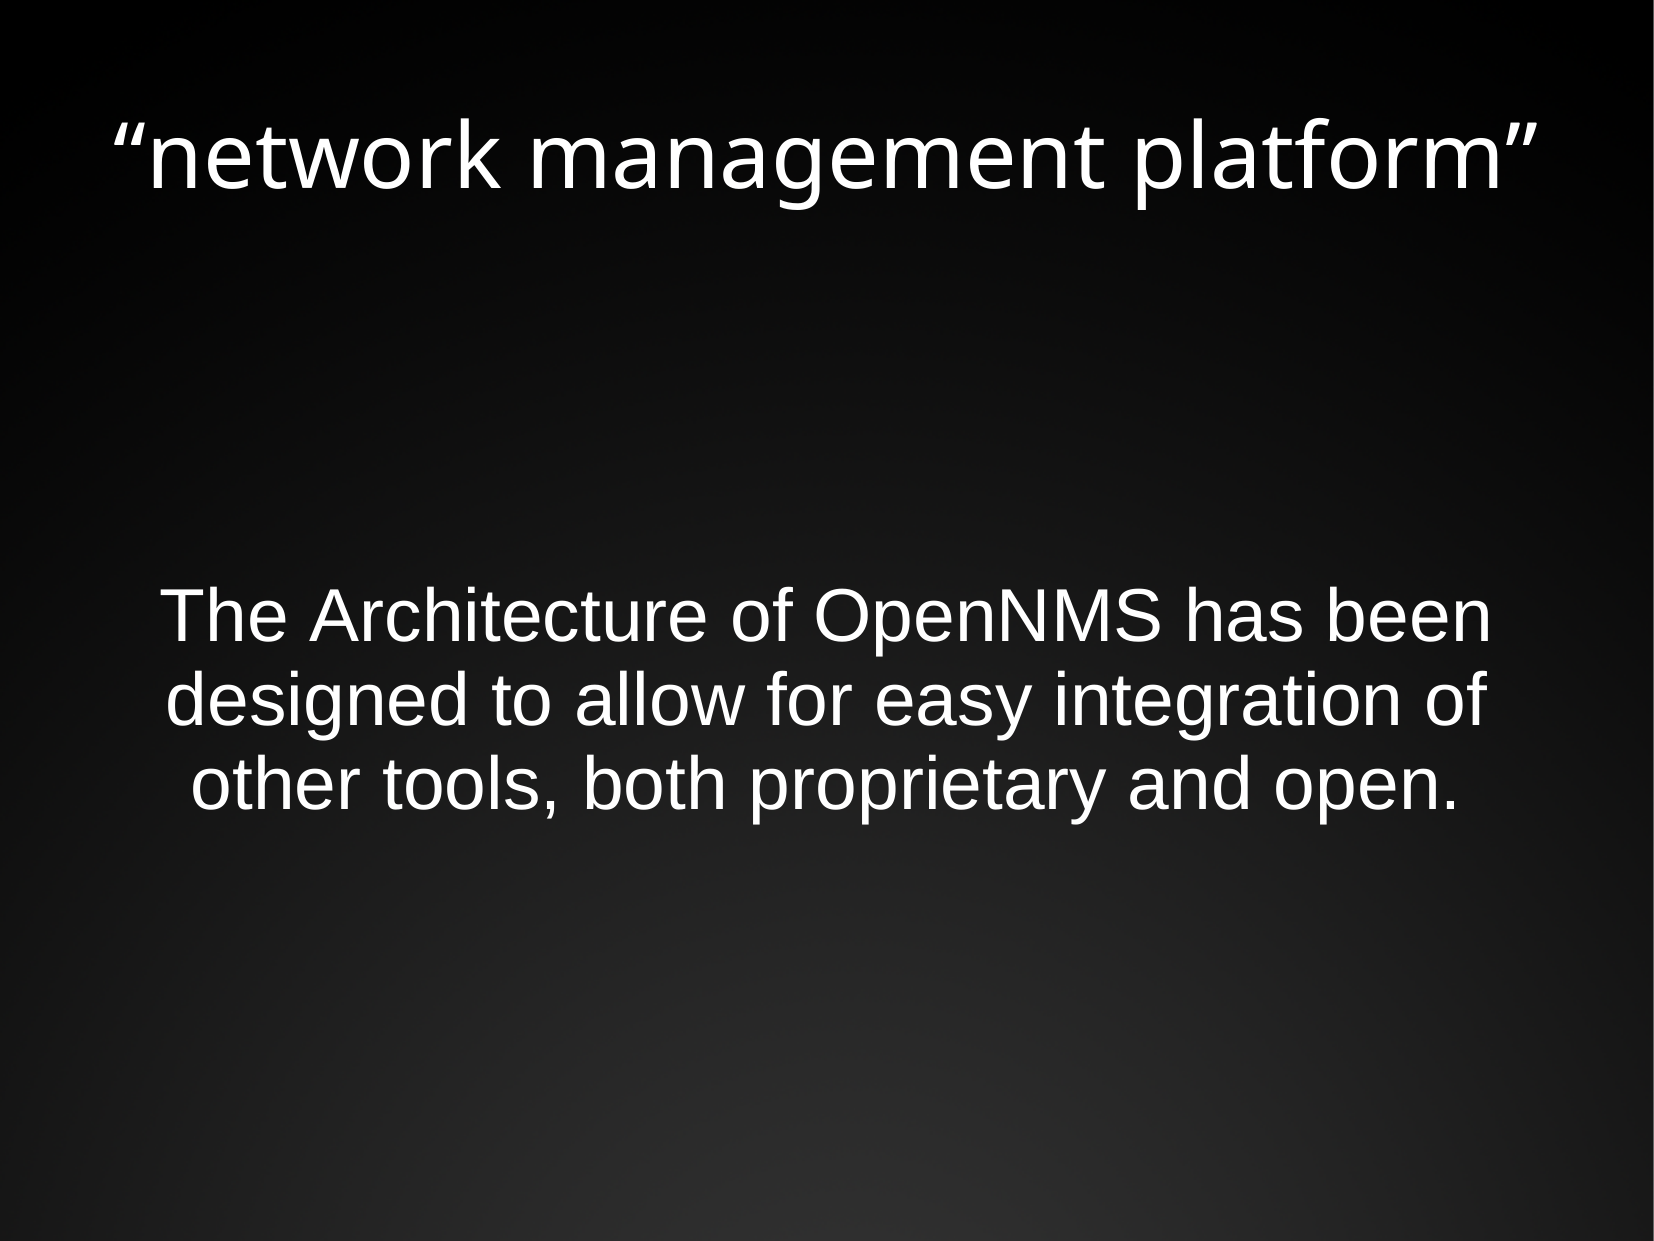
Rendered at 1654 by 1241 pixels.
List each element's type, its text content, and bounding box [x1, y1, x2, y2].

picture [0, 0, 1654, 1241]
title “network management platform” [82, 49, 1571, 257]
subtitle The Architecture of OpenNMS has been designed to allow for easy integration of other tools, both proprietary and open. [82, 290, 1571, 1109]
